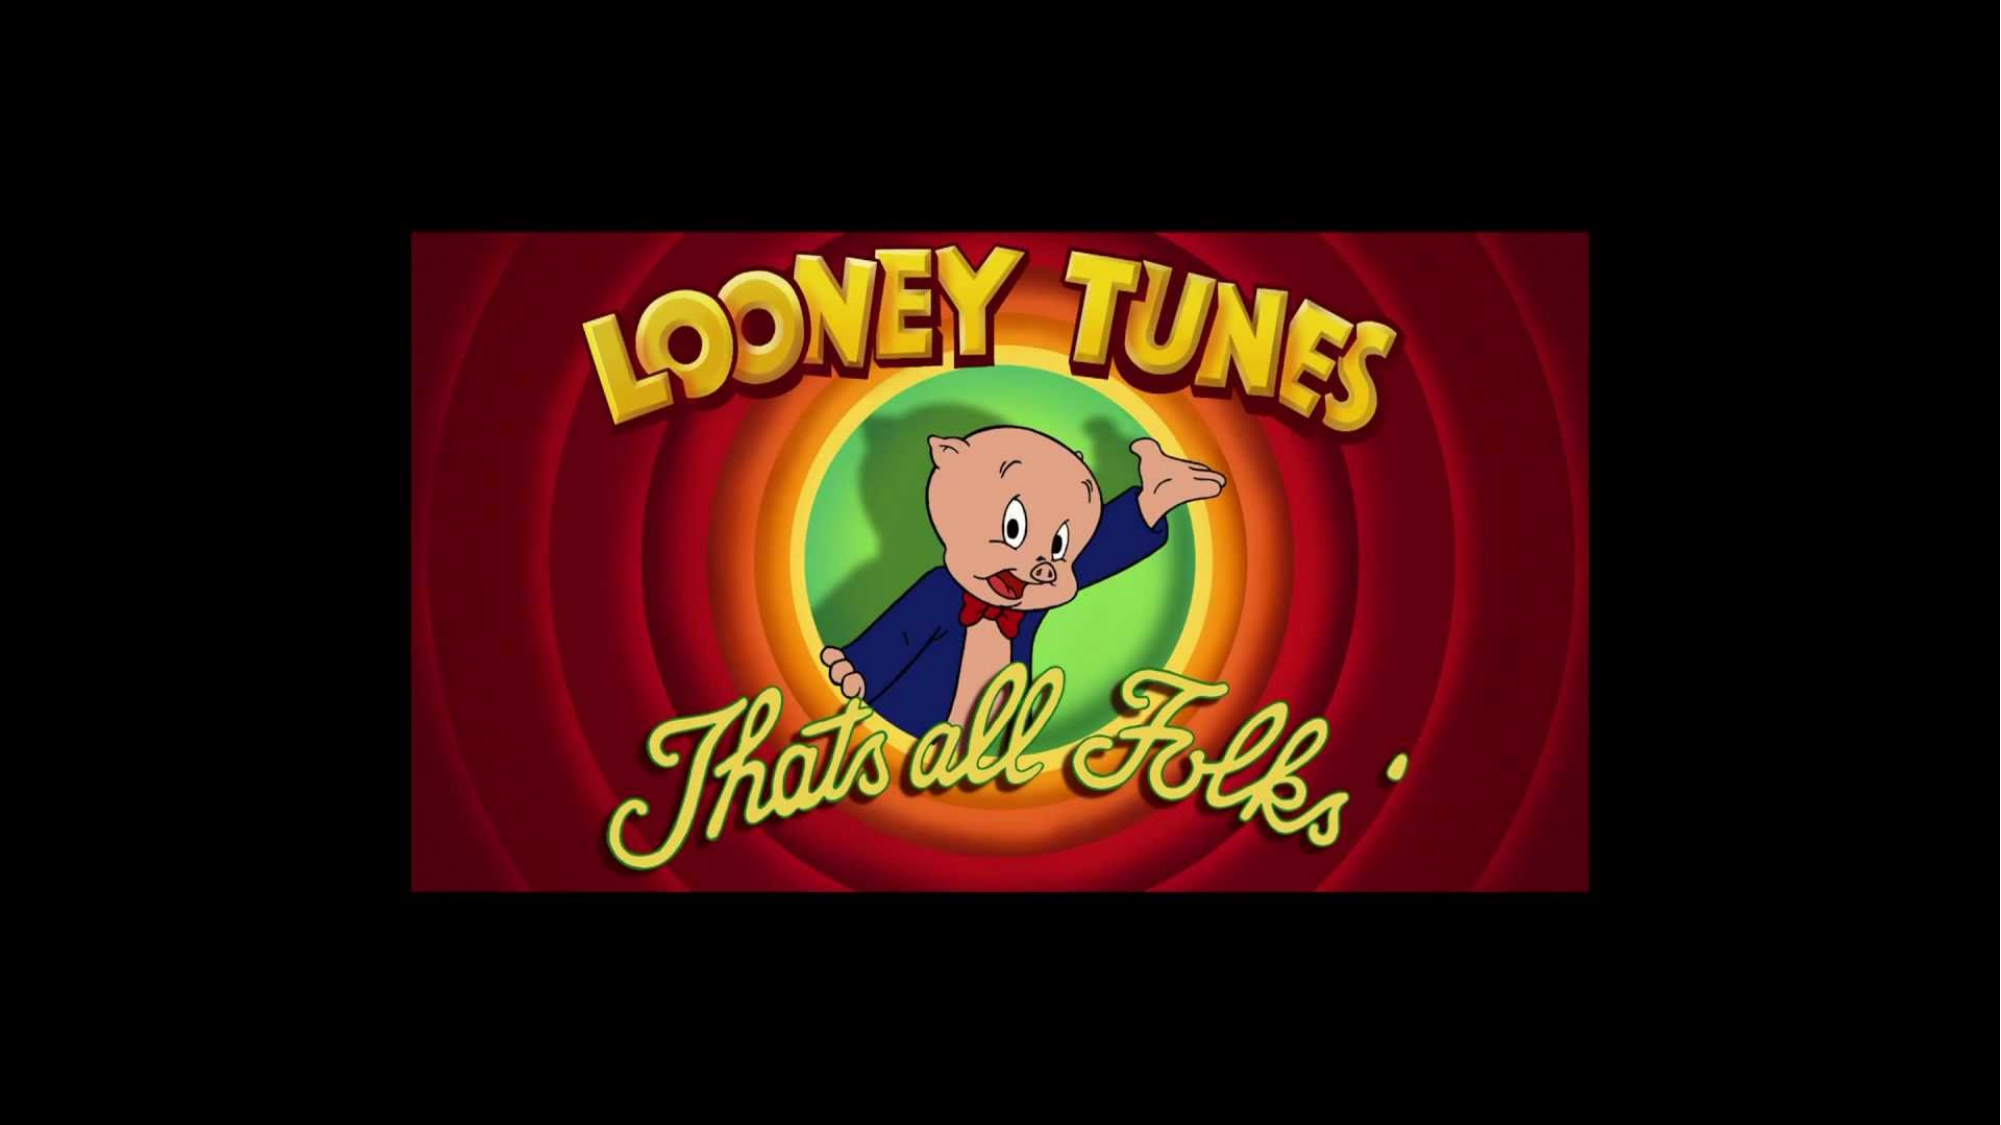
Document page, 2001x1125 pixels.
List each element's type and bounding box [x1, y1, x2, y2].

picture [333, 187, 1667, 938]
